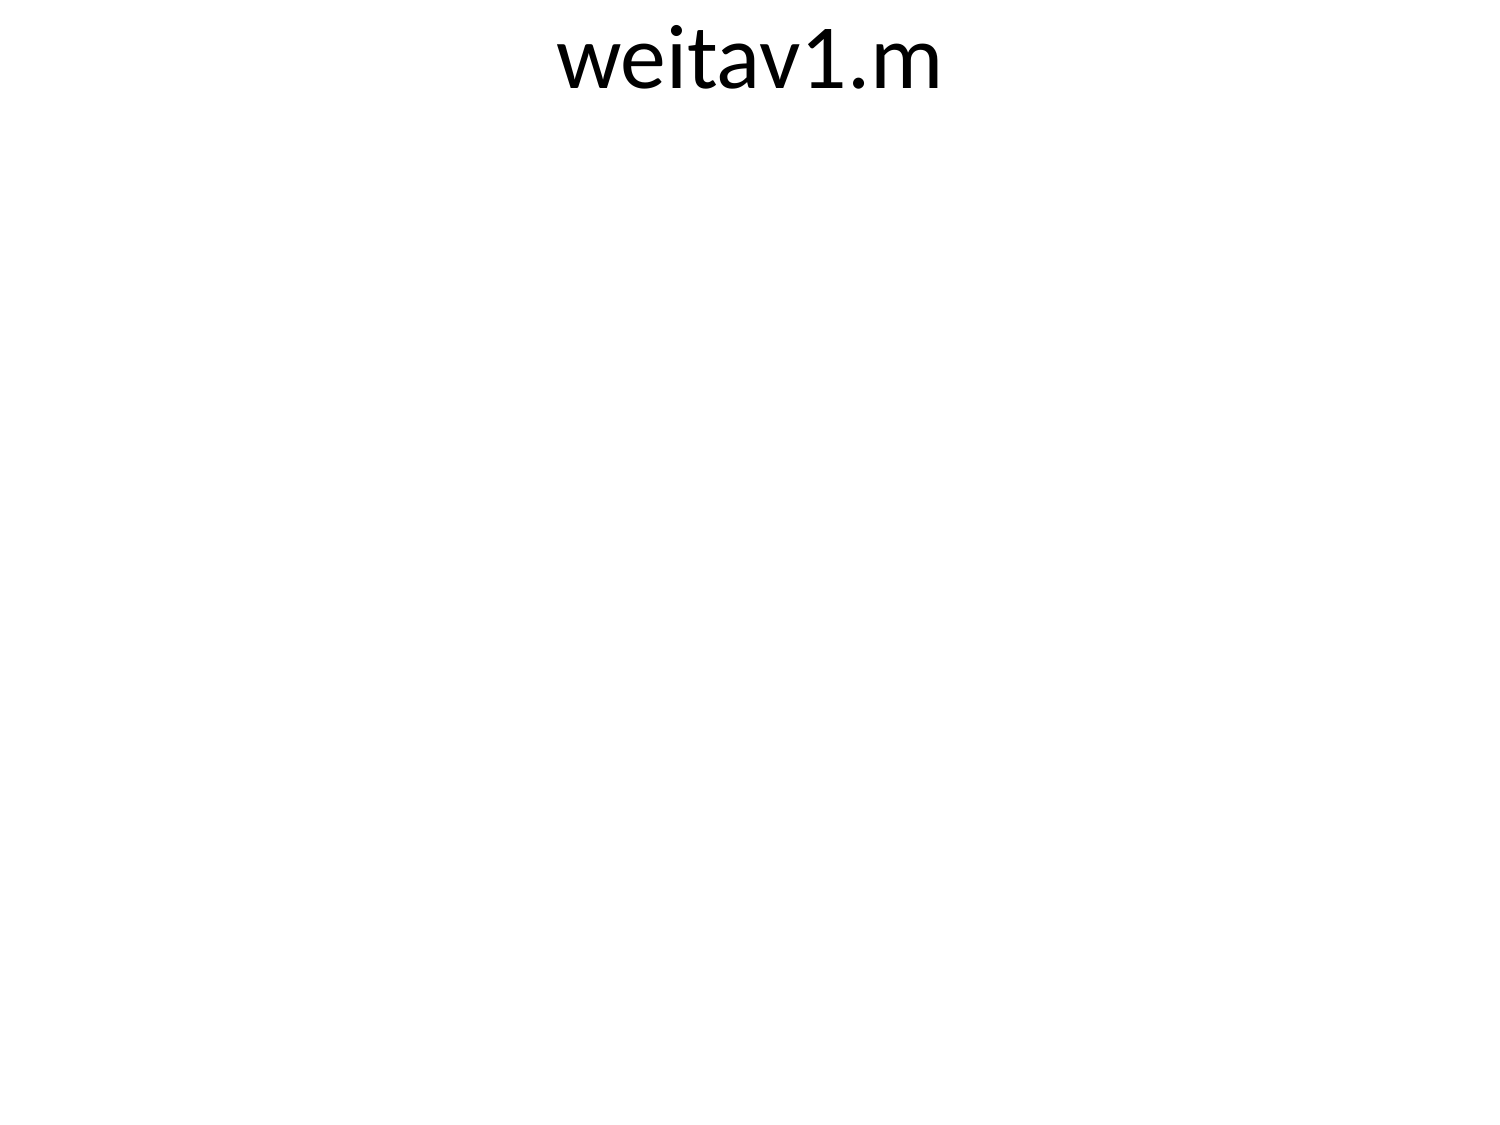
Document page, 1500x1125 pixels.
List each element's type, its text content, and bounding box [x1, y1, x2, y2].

text_box weitav1.m [75, 4, 1425, 100]
